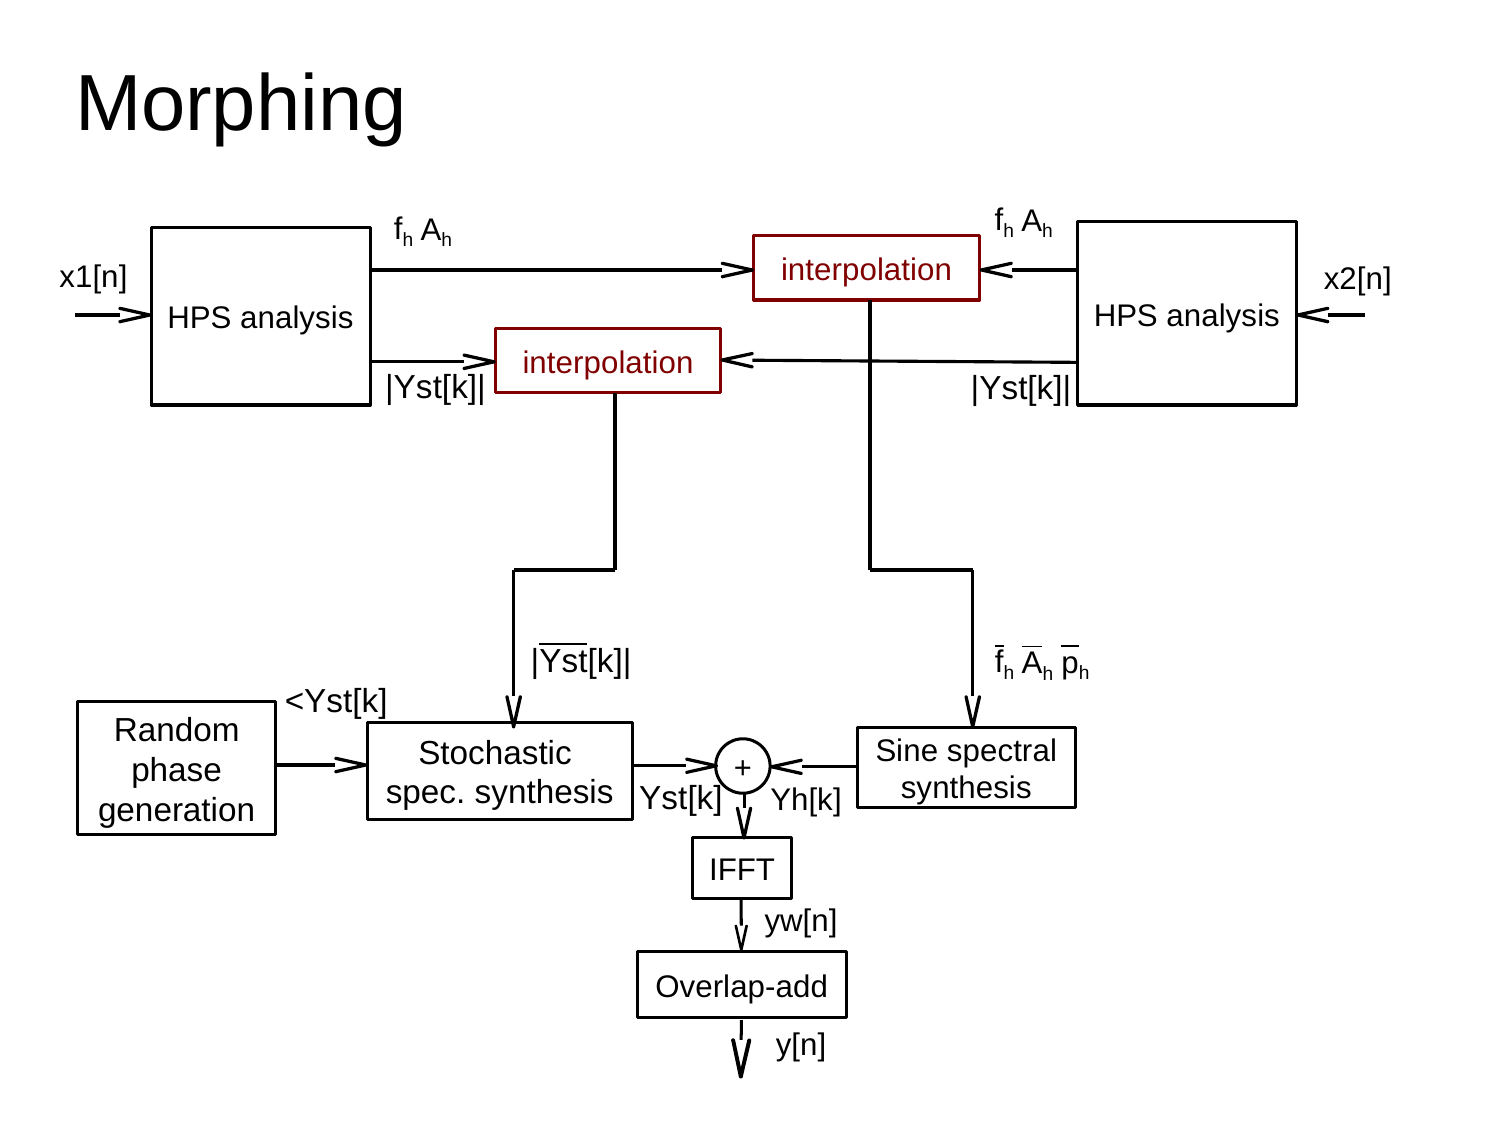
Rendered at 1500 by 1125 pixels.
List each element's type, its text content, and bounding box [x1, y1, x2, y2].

text_box Yst[k] [624, 772, 753, 844]
text_box interpolation [753, 235, 980, 300]
text_box HPS analysis [1077, 221, 1297, 405]
text_box ph [1046, 635, 1105, 692]
text_box Overlap-add [637, 951, 847, 1018]
text_box |Yst[k]| [955, 362, 1087, 425]
text_box x2[n] [1308, 253, 1407, 307]
text_box Ah [405, 202, 467, 259]
text_box Yh[k] [755, 775, 861, 828]
text_box IFFT [692, 837, 792, 899]
text_box interpolation [495, 328, 721, 393]
text_box Ah [1006, 635, 1046, 692]
text_box Stochastic spec. synthesis [367, 722, 633, 820]
text_box Random phase generation [77, 701, 276, 835]
text_box |Yst[k]| [370, 361, 502, 425]
text_box y[n] [761, 1019, 843, 1072]
text_box |Yst[k]| [515, 635, 647, 699]
title Morphing [75, 9, 1425, 198]
text_box x1[n] [44, 252, 143, 305]
text_box + [715, 738, 771, 792]
text_box Ah [1006, 193, 1068, 250]
text_box <Yst[k] [270, 675, 403, 747]
text_box Sine spectral synthesis [857, 727, 1076, 808]
text_box fh [979, 634, 1029, 691]
text_box fh [979, 192, 1029, 249]
text_box yw[n] [749, 895, 857, 949]
text_box fh [378, 201, 428, 258]
text_box HPS analysis [151, 227, 371, 405]
